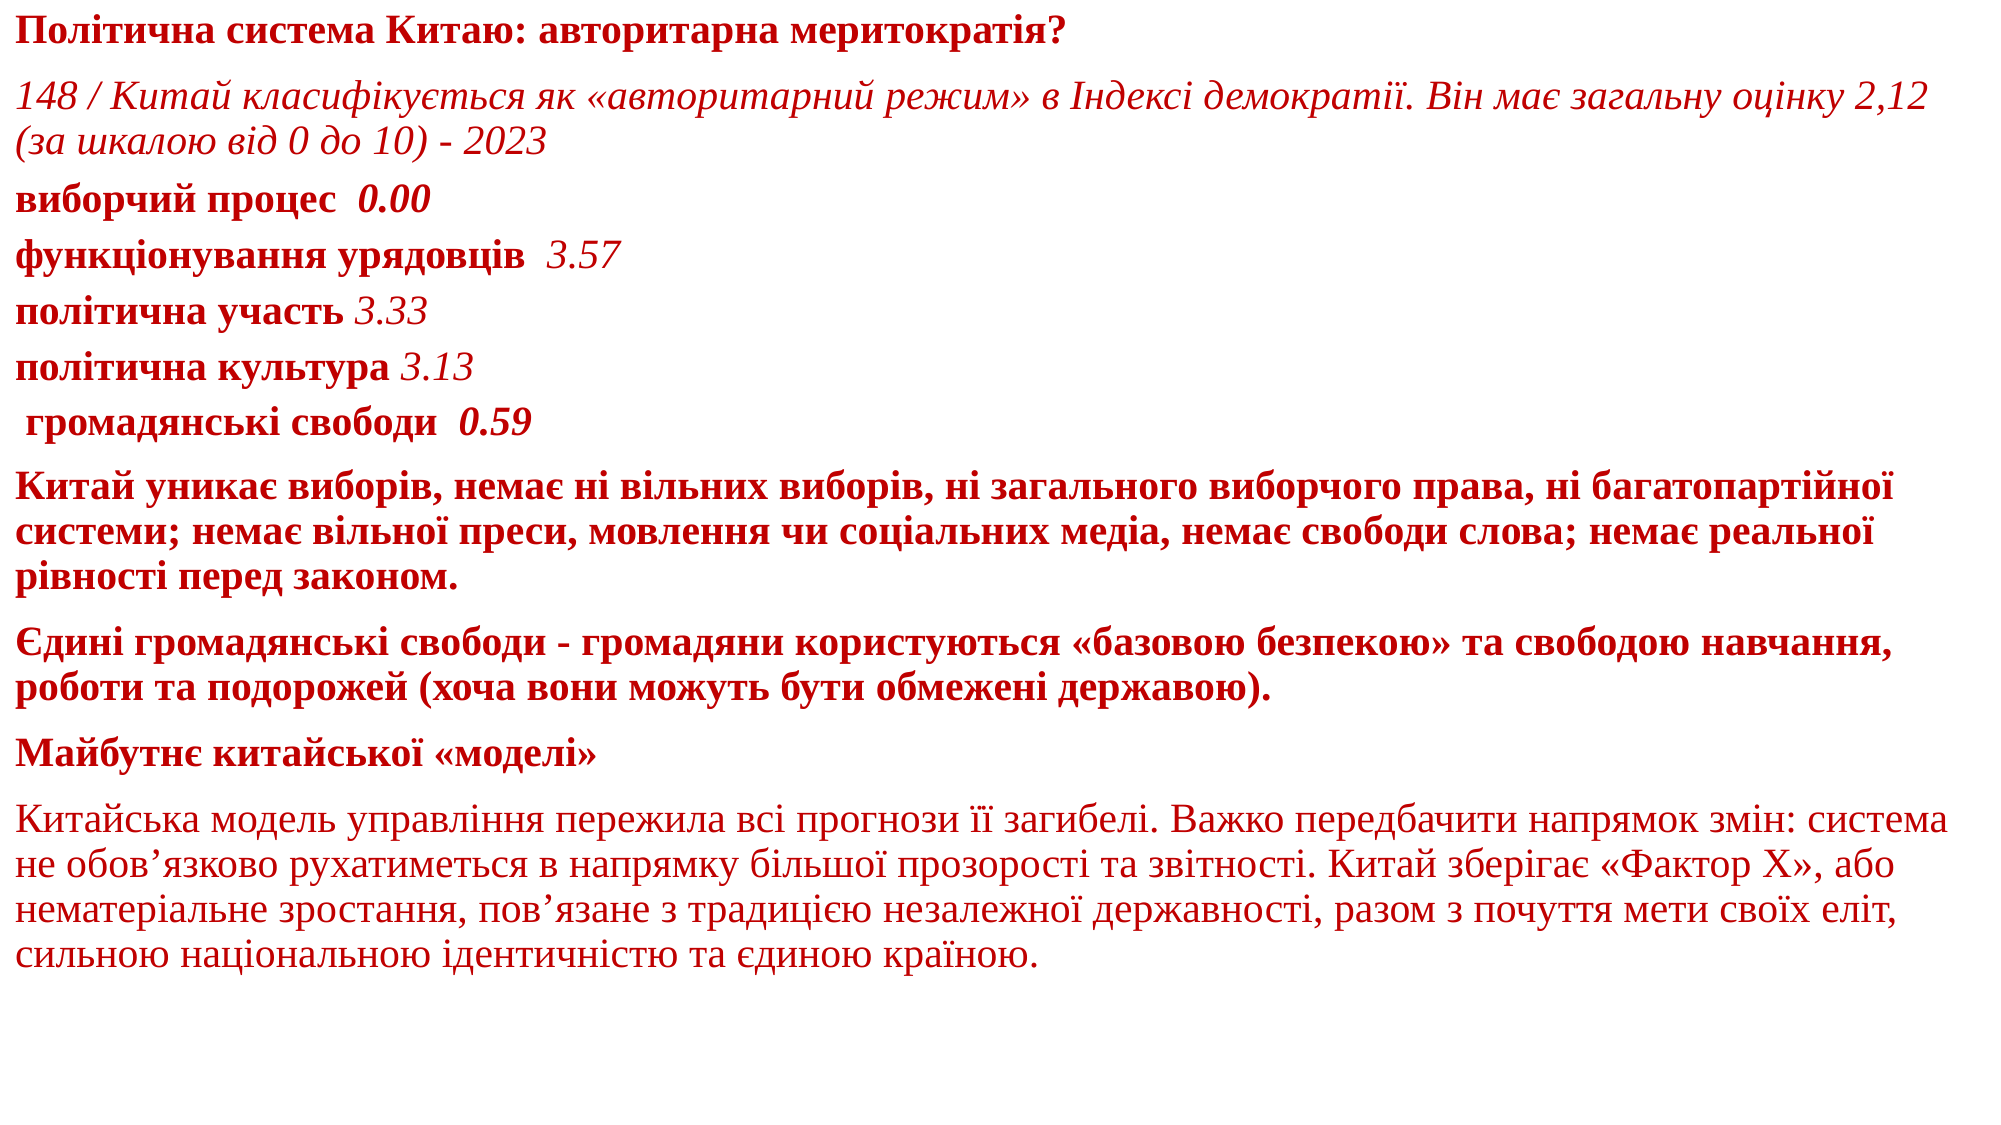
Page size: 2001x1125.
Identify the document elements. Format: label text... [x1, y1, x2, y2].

list Політична система Китаю: авторитарна меритократія? 148 / Китай класифікується як «авторитарний режим» в Індексі демократії. Він має загальну оцінку 2,12 (за шкалою від 0 до 10) - 2023 виборчий процес 0.00 функціонування урядовців 3.57 політична участь 3.33 політична культура 3.13 громадянські свободи 0.59 Китай уникає виборів, немає ні вільних виборів, ні загального виборчого права, ні багатопартійної системи; немає вільної преси, мовлення чи соціальних медіа, немає свободи слова; немає реальної рівності перед законом. Єдині громадянські свободи - громадяни користуються «базовою безпекою» та свободою навчання, роботи та подорожей (хоча вони можуть бути обмежені державою). Майбутнє китайської «моделі» Китайська модель управління пережила всі прогнози її загибелі. Важко передбачити напрямок змін: система не обов’язково рухатиметься в напрямку більшої прозорості та звітності. Китай зберігає «Фактор Х», або нематеріальне зростання, пов’язане з традицією незалежної державності, разом з почуття мети своїх еліт, сильною національною ідентичністю та єдиною країною. [0, 0, 2000, 1125]
